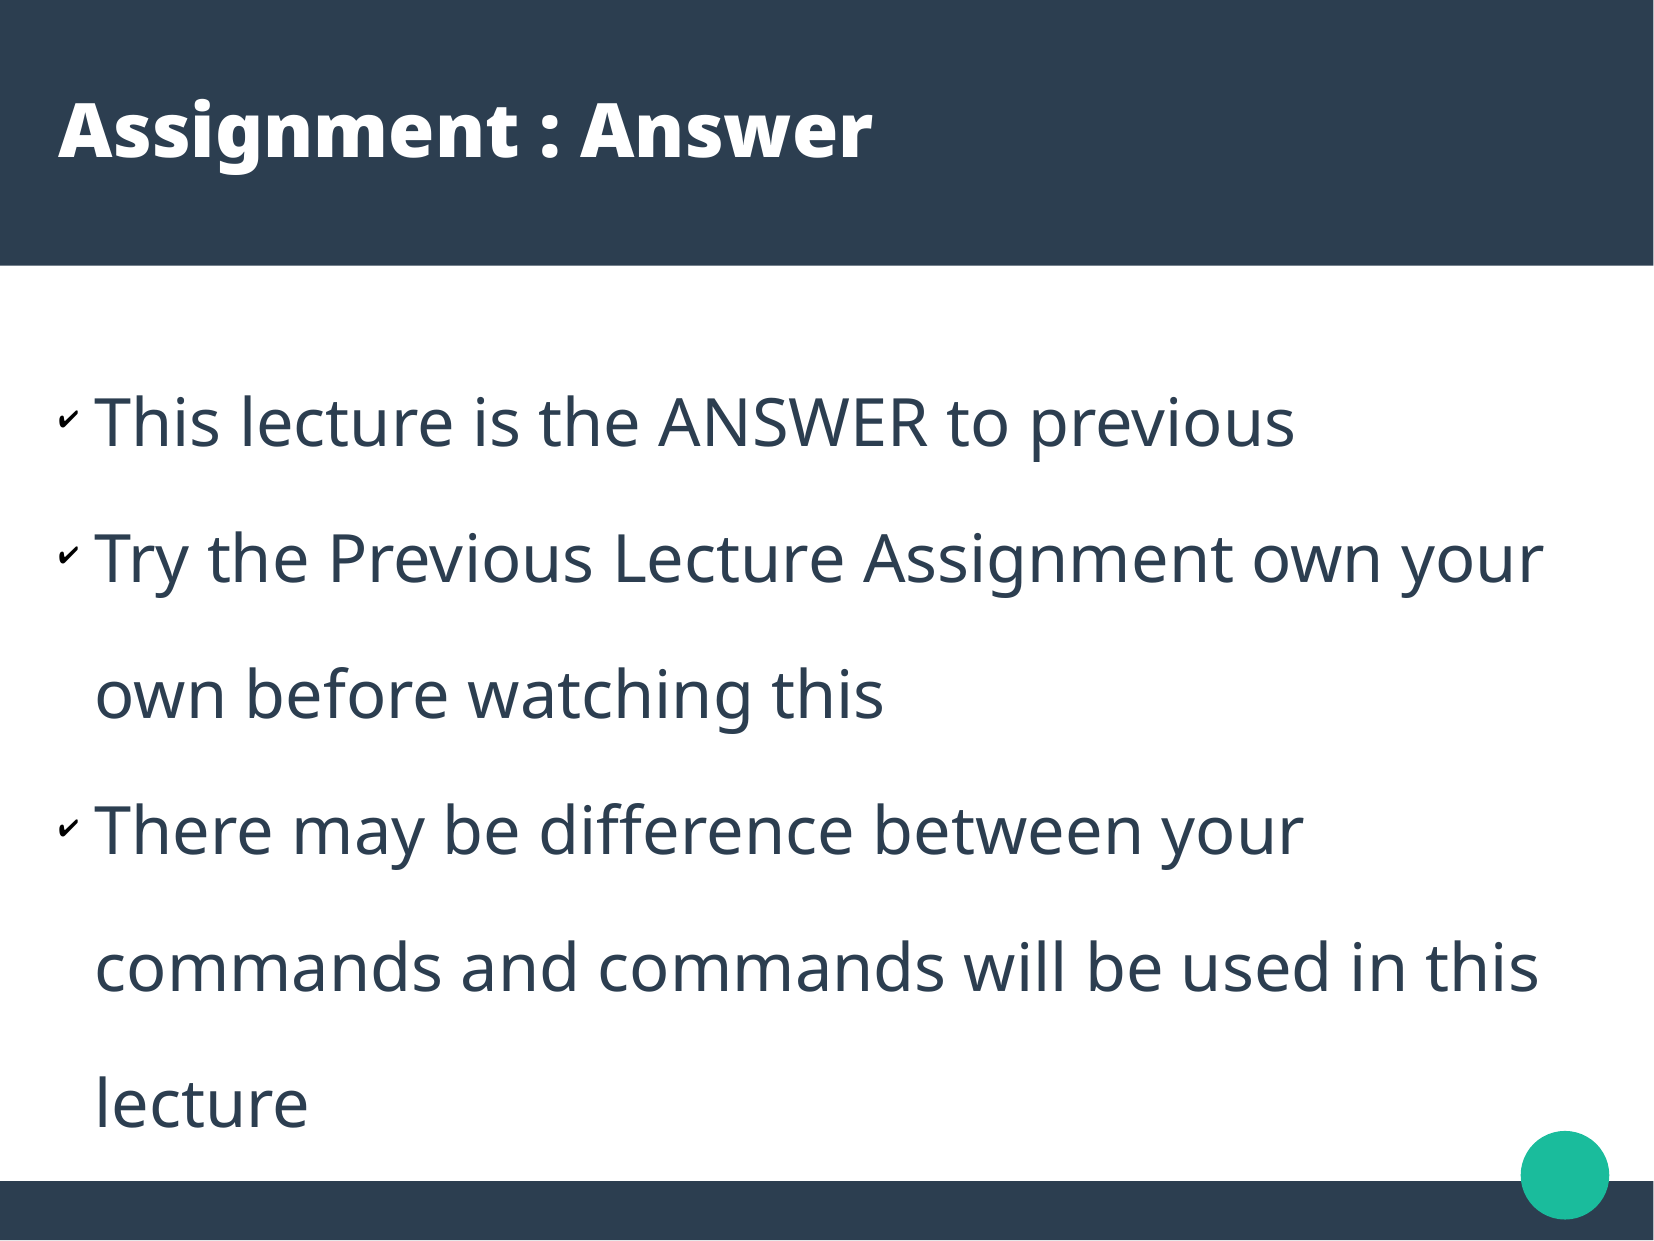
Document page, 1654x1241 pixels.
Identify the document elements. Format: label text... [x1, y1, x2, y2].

subtitle This lecture is the ANSWER to previous Try the Previous Lecture Assignment own your own before watching this There may be difference between your commands and commands will be used in this lecture [59, 291, 1595, 1186]
title Assignment : Answer [59, 40, 1595, 216]
